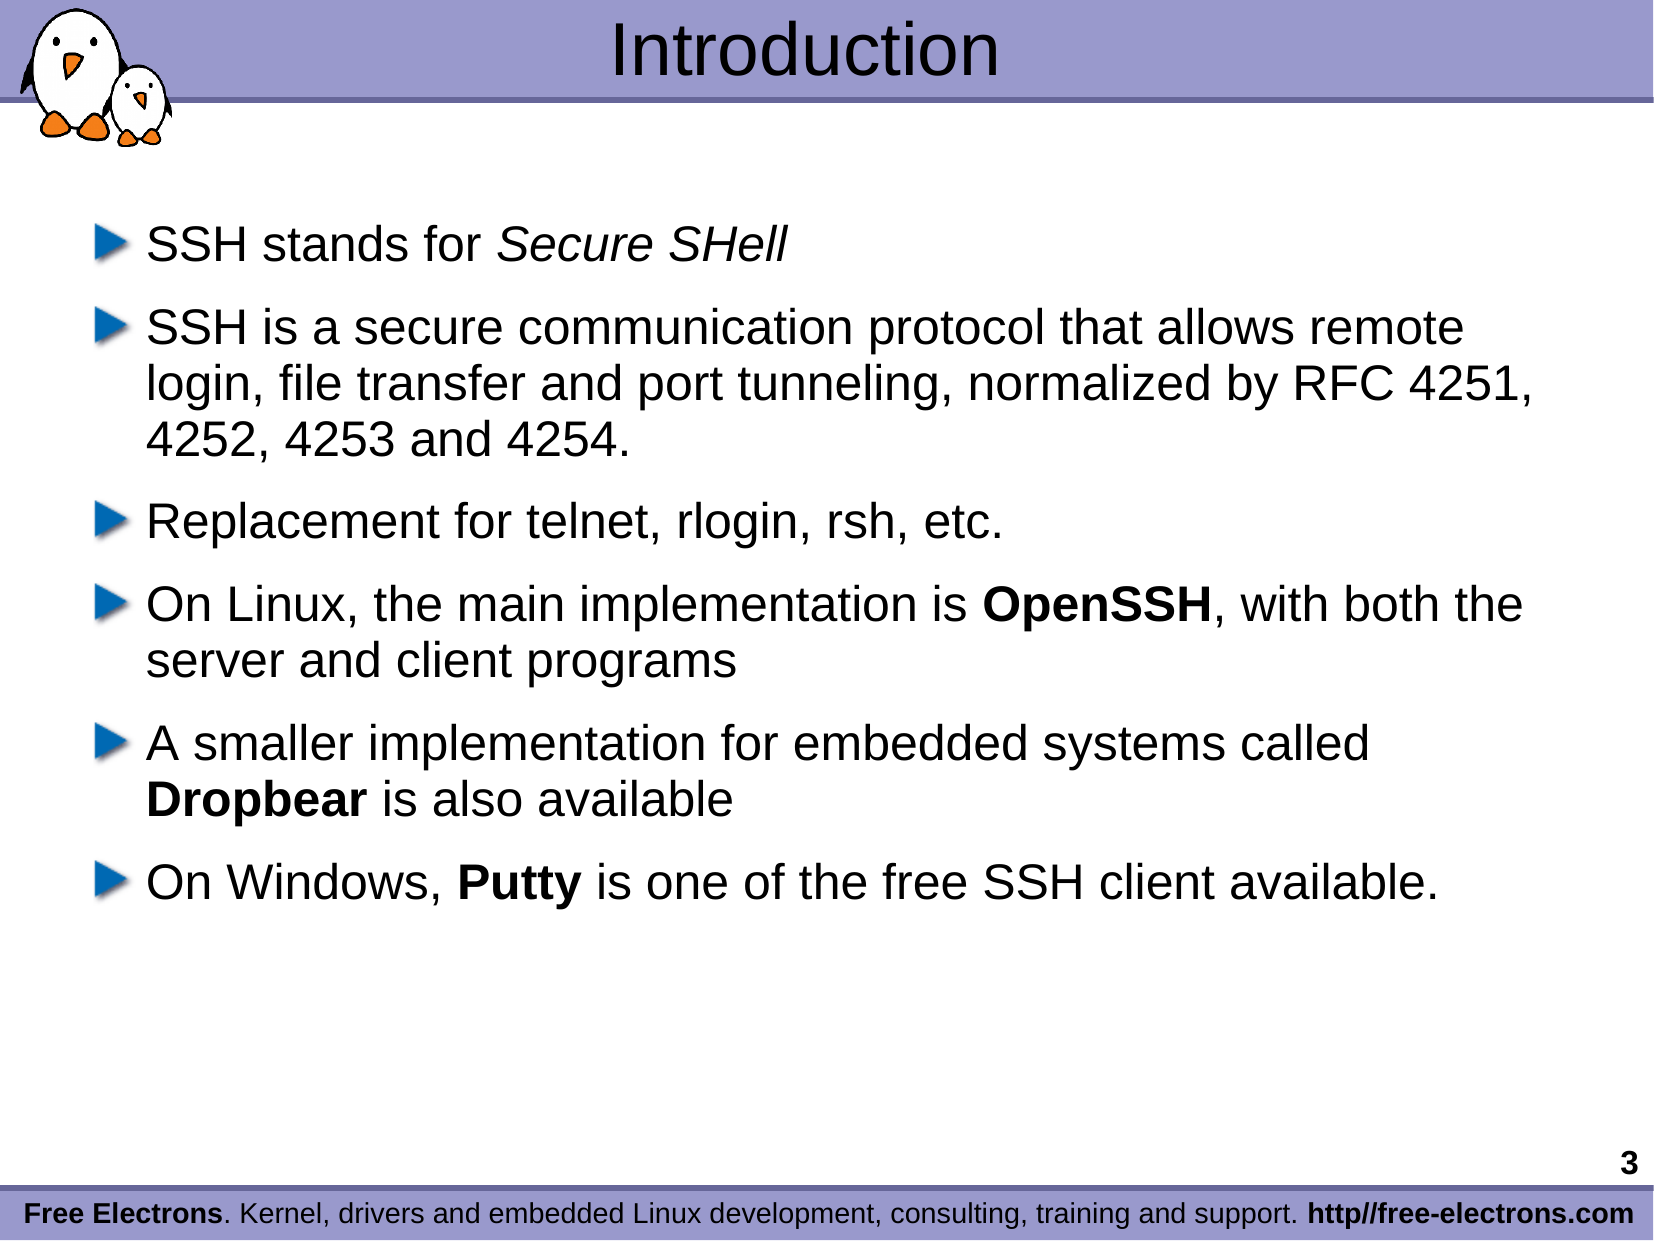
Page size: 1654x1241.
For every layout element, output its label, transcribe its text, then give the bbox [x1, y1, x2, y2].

picture [20, 8, 172, 147]
title Introduction [60, 0, 1551, 99]
list SSH stands for Secure SHell SSH is a secure communication protocol that allows remote login, file transfer and port tunneling, normalized by RFC 4251, 4252, 4253 and 4254. Replacement for telnet, rlogin, rsh, etc. On Linux, the main implementation is OpenSSH, with both the server and client programs A smaller implementation for embedded systems called Dropbear is also available On Windows, Putty is one of the free SSH client available. [75, 216, 1576, 1066]
